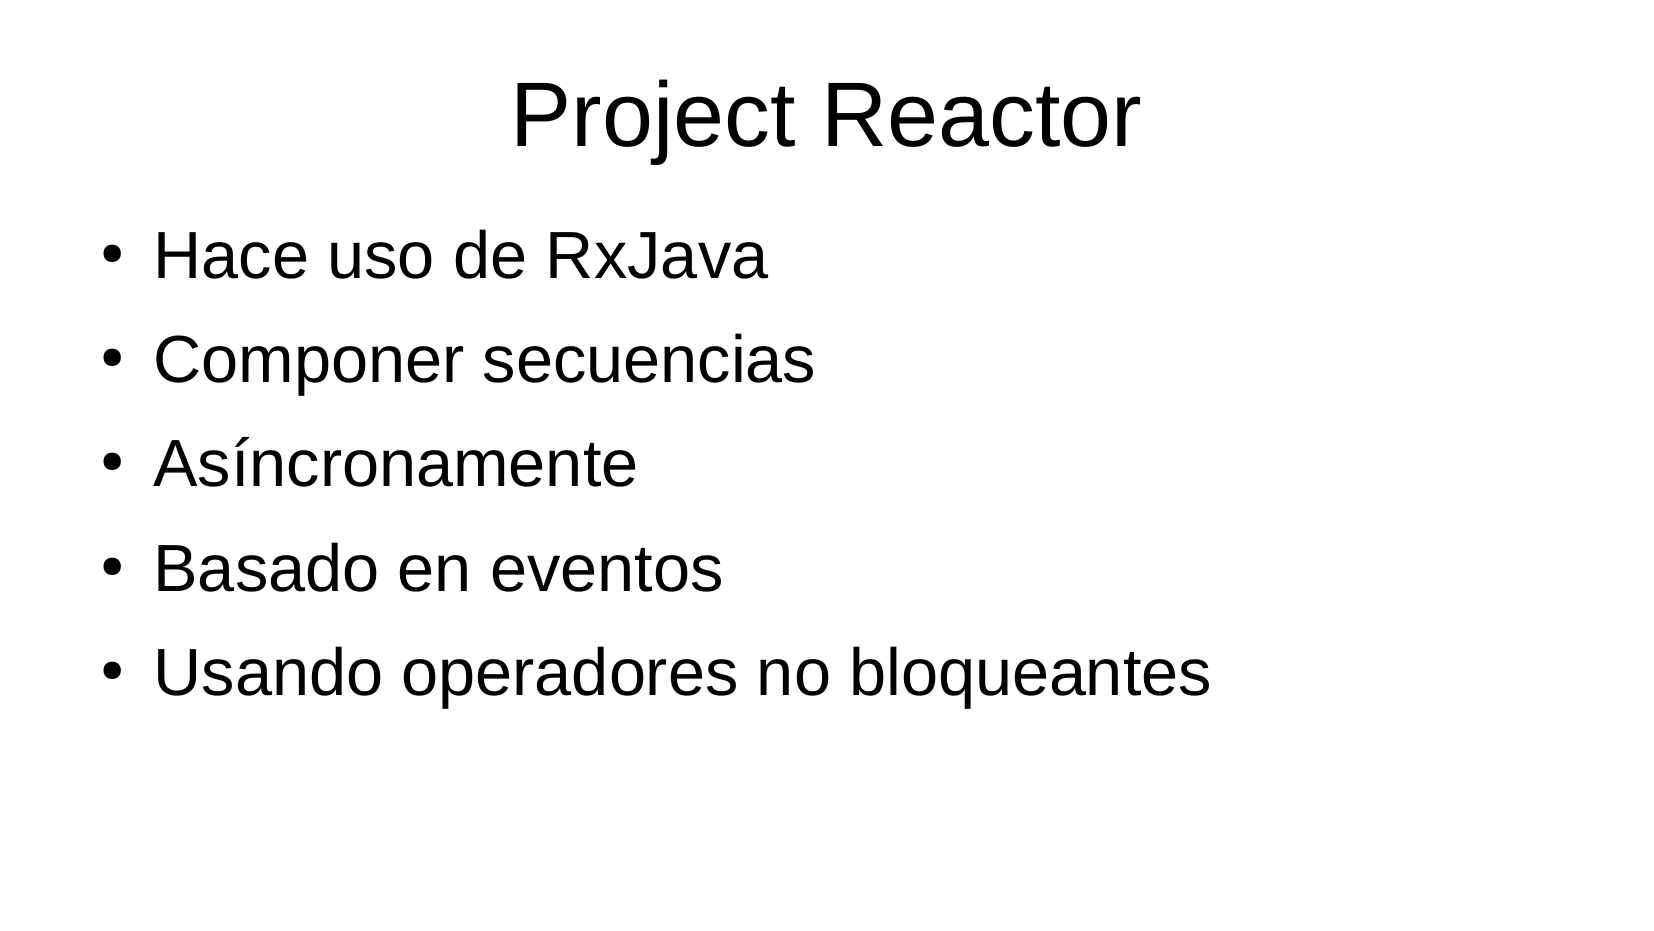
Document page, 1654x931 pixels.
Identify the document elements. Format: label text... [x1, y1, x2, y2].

title Project Reactor [82, 37, 1571, 193]
list Hace uso de RxJava Componer secuencias Asíncronamente Basado en eventos Usando operadores no bloqueantes [82, 217, 1571, 758]
